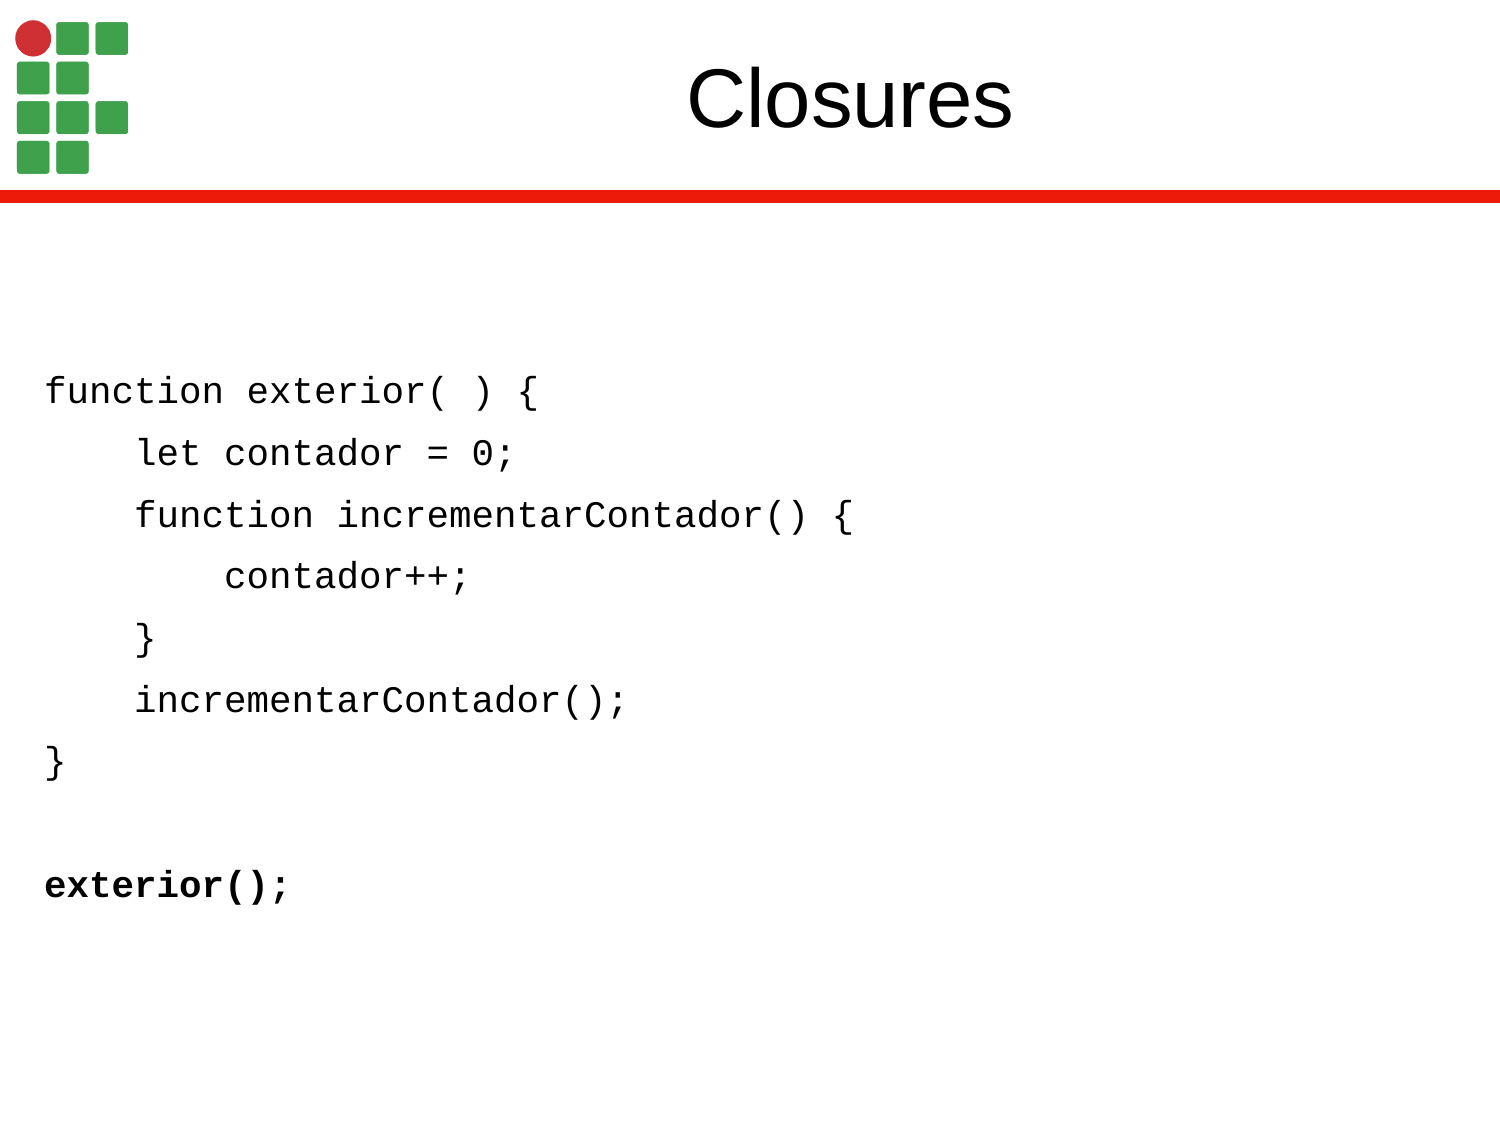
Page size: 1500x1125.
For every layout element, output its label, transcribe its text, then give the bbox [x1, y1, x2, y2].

picture [14, 16, 130, 178]
title Closures [230, 0, 1471, 202]
list function exterior( ) { let contador = 0; function incrementarContador() { contador++; } incrementarContador(); } exterior(); [29, 207, 1471, 1087]
